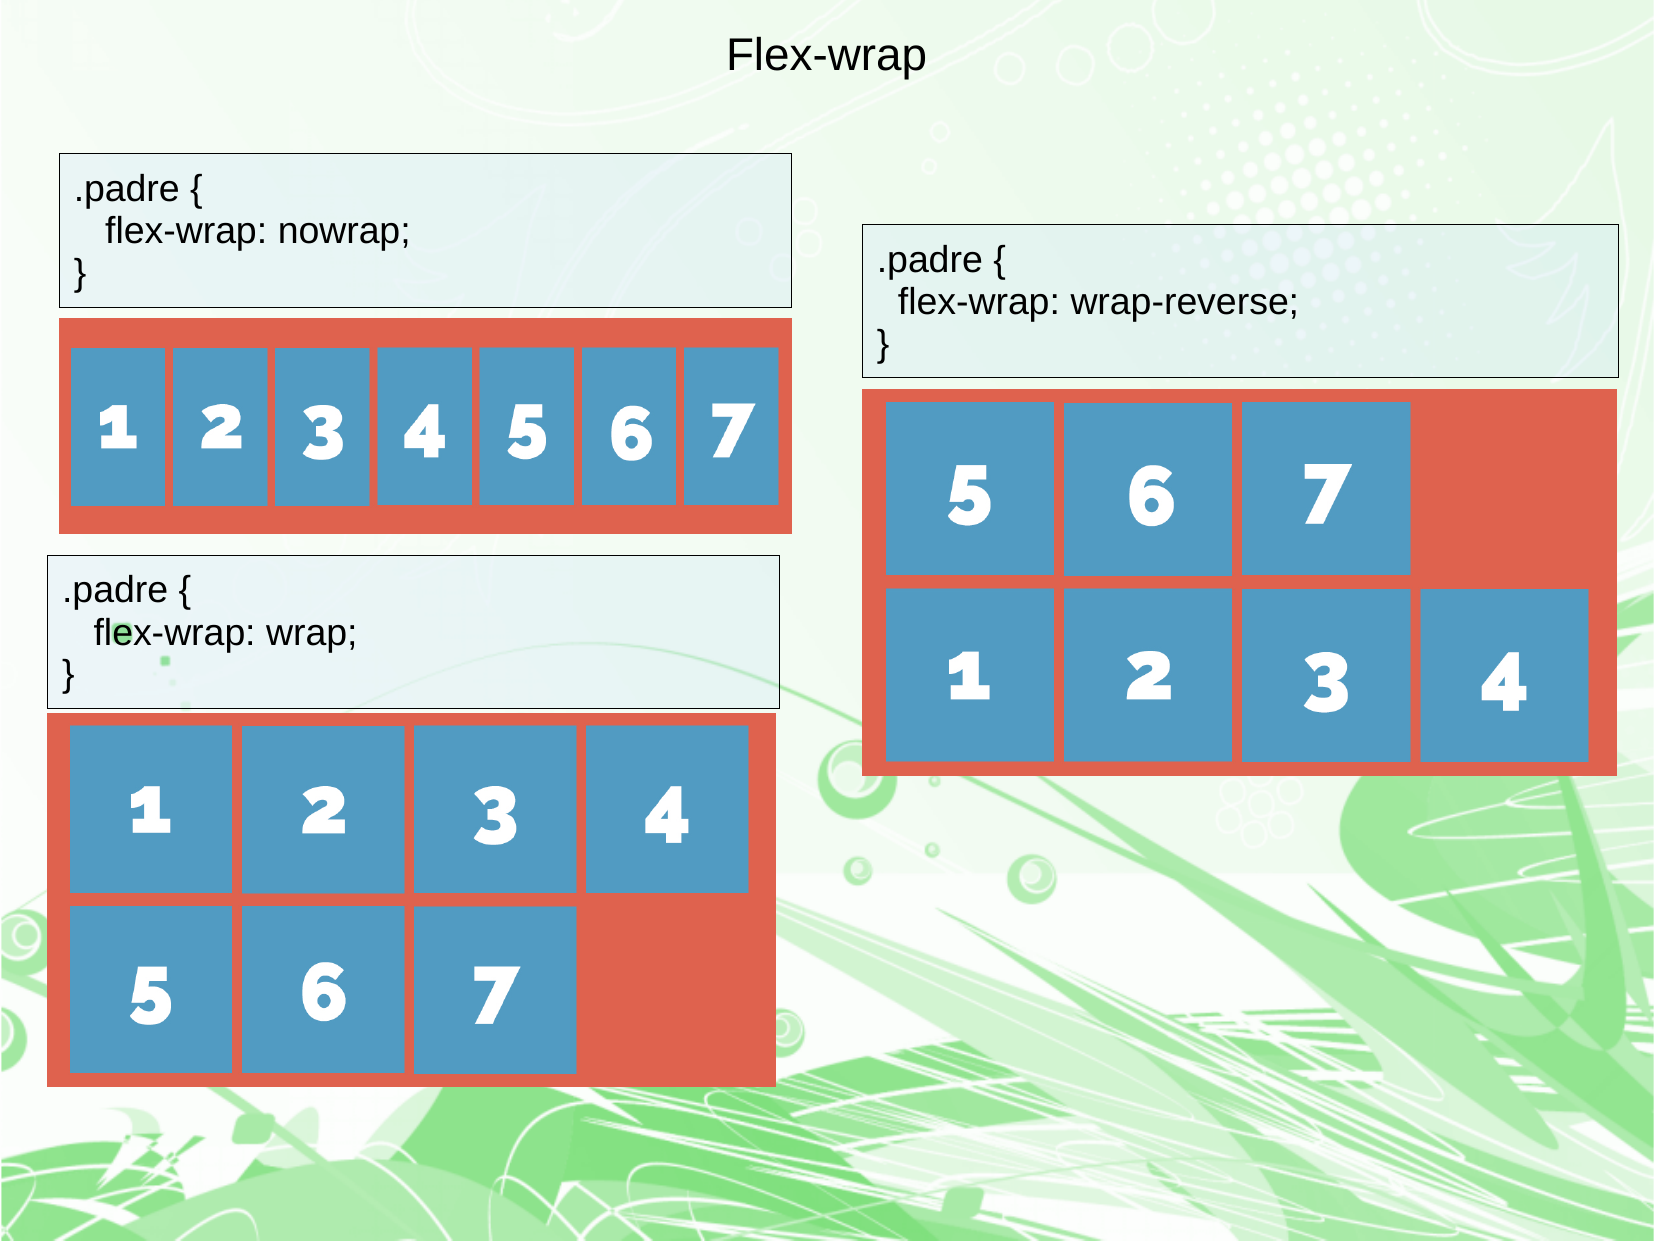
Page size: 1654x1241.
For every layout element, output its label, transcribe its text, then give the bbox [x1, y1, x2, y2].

text_box .padre { flex-wrap: nowrap; } [59, 153, 792, 308]
title Flex-wrap [82, 25, 1571, 83]
text_box .padre { flex-wrap: wrap-reverse; } [862, 224, 1619, 378]
text_box .padre { flex-wrap: wrap; } [47, 555, 780, 709]
picture [0, 0, 1654, 1241]
